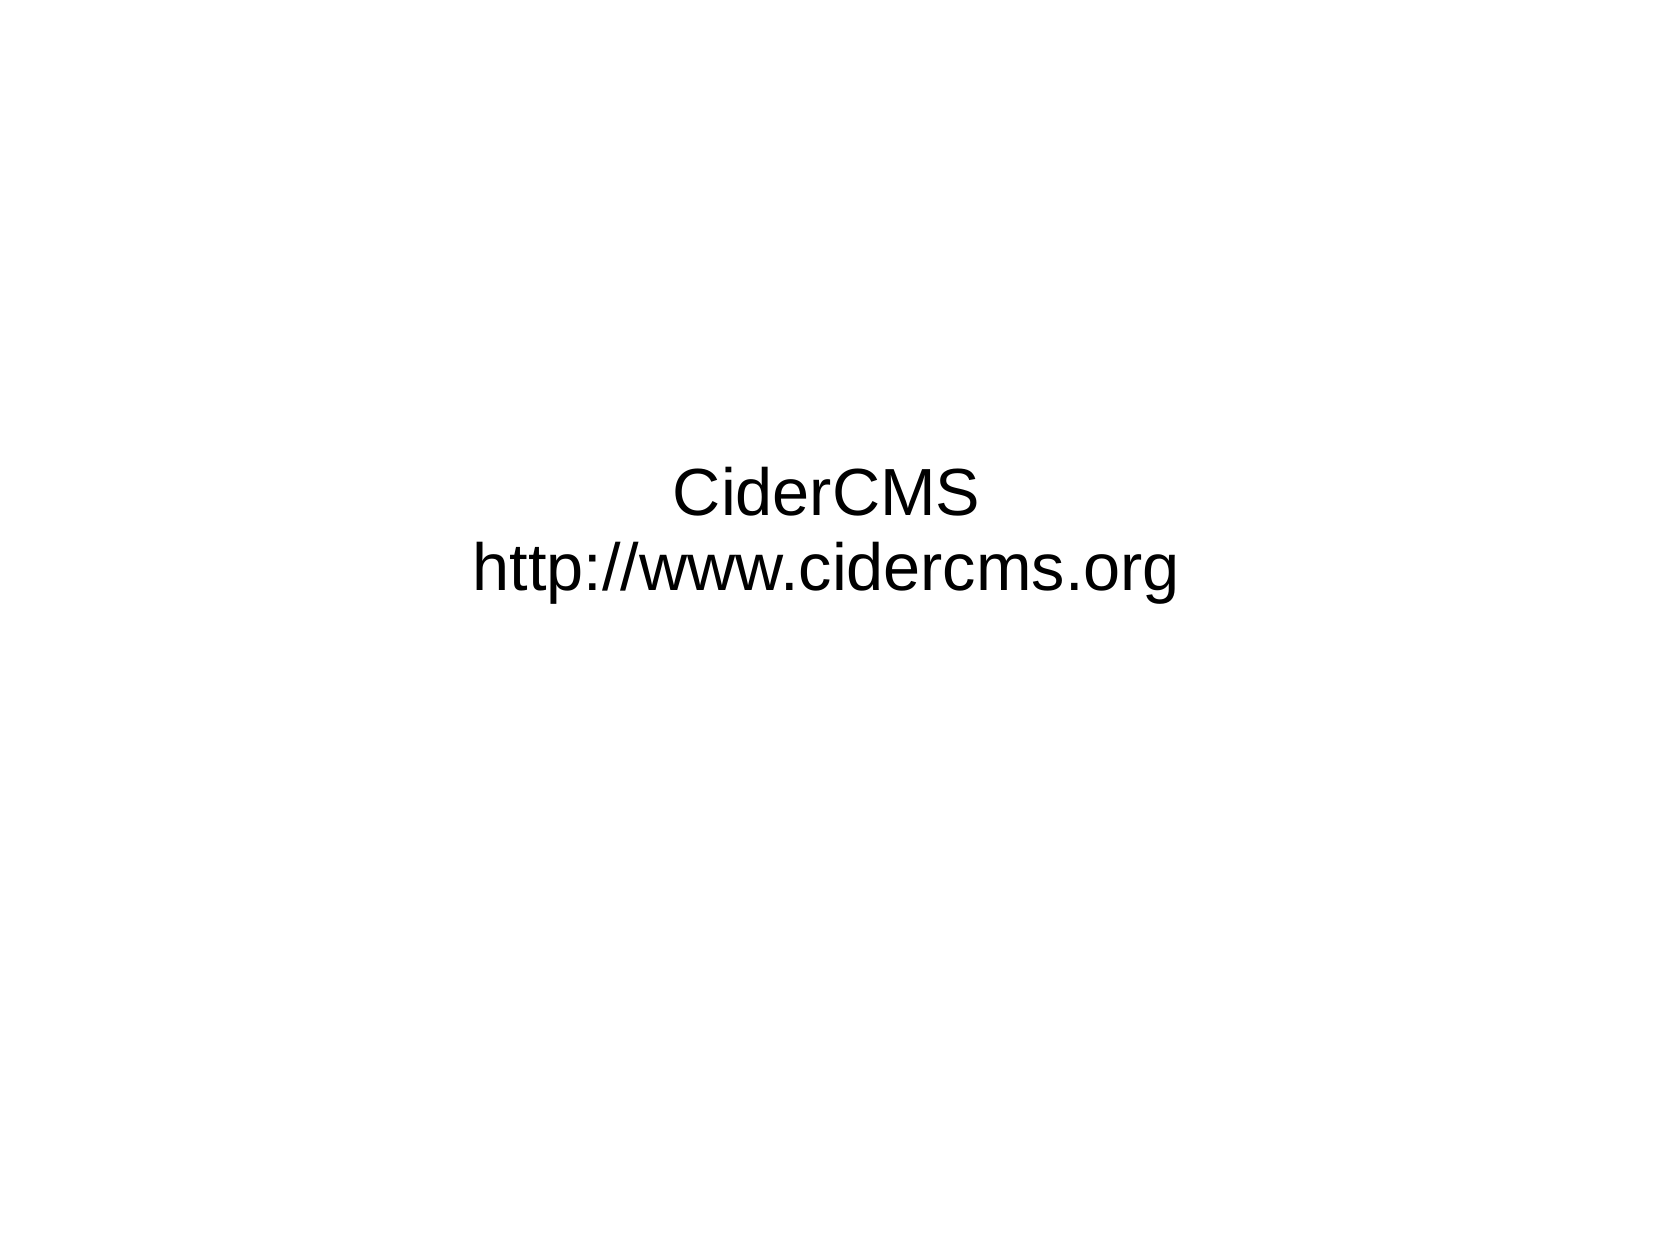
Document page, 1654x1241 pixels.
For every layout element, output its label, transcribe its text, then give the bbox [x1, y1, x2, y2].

subtitle CiderCMS http://www.cidercms.org [82, 49, 1571, 1010]
